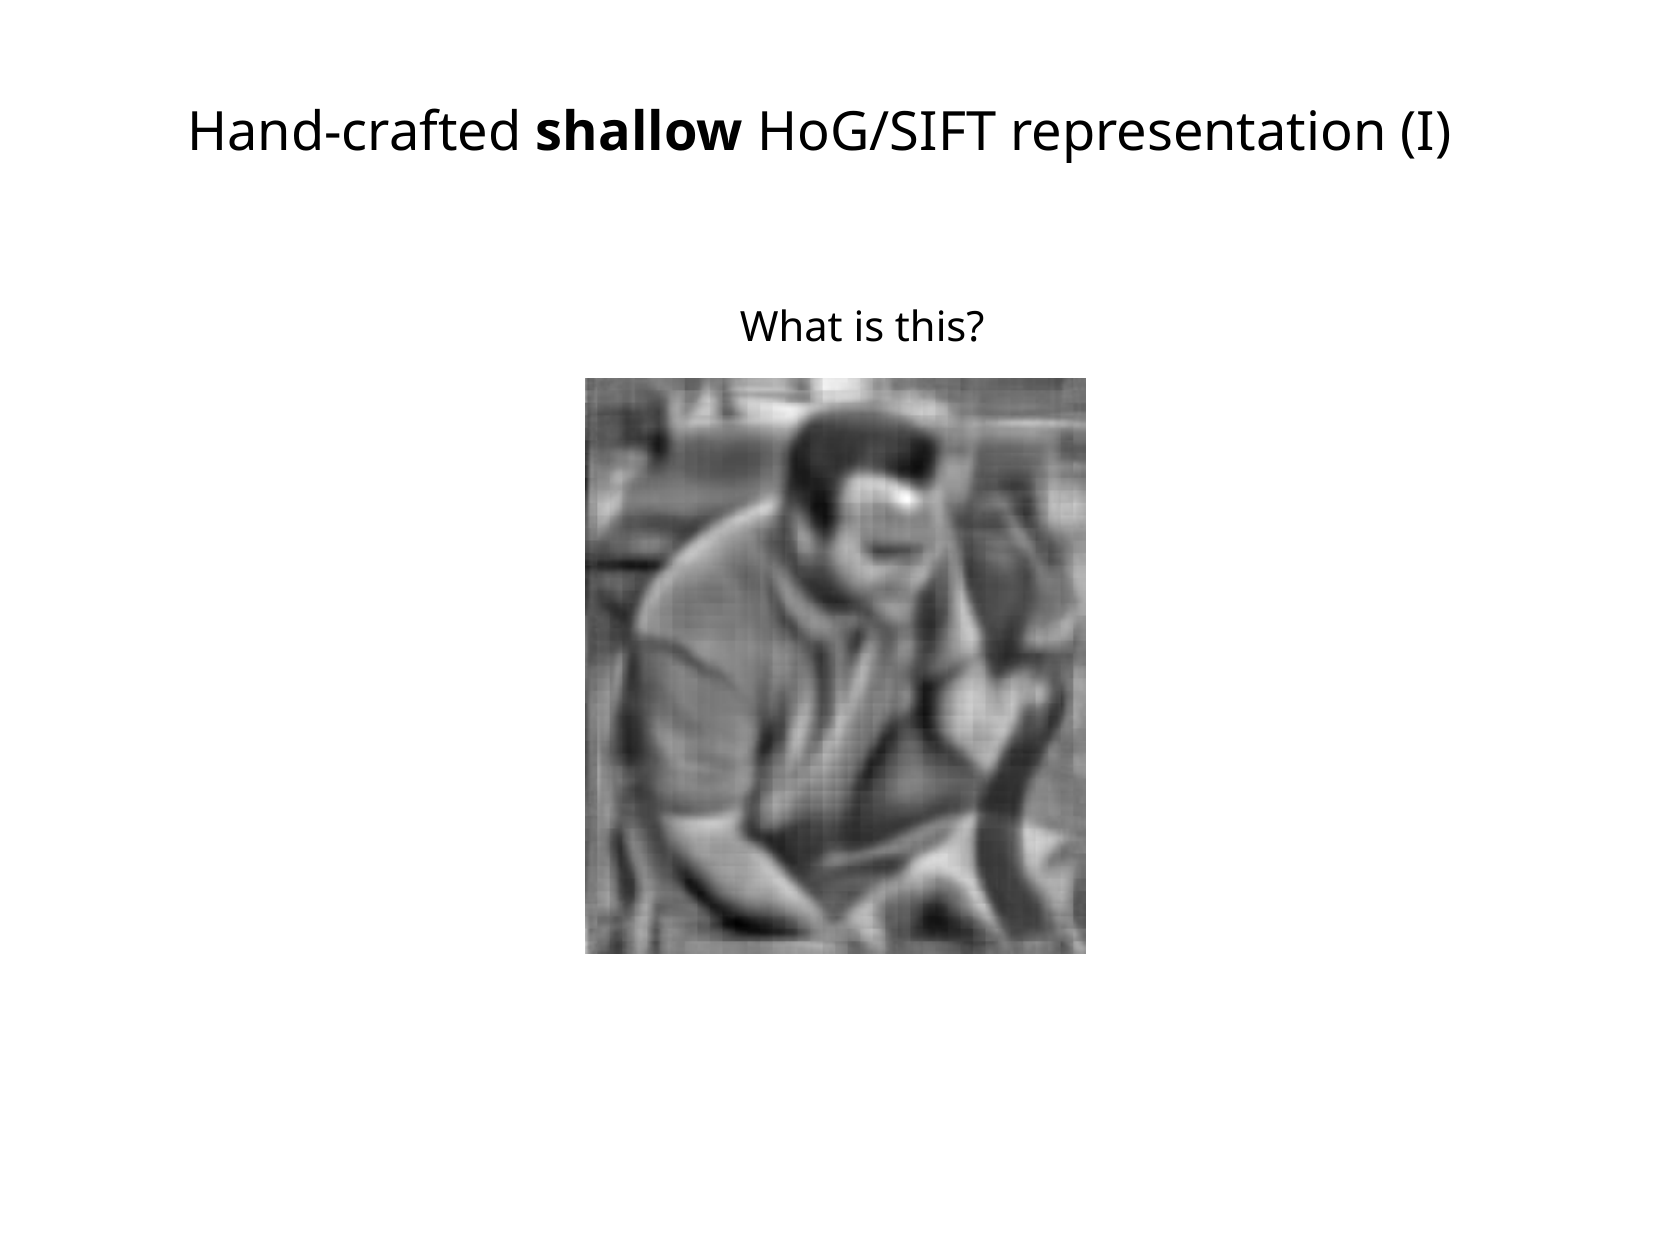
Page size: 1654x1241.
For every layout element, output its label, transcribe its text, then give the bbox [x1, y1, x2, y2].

title Hand-crafted shallow HoG/SIFT representation (I) [82, 49, 1571, 210]
picture [585, 378, 1086, 954]
list What is this? [82, 210, 1571, 1156]
